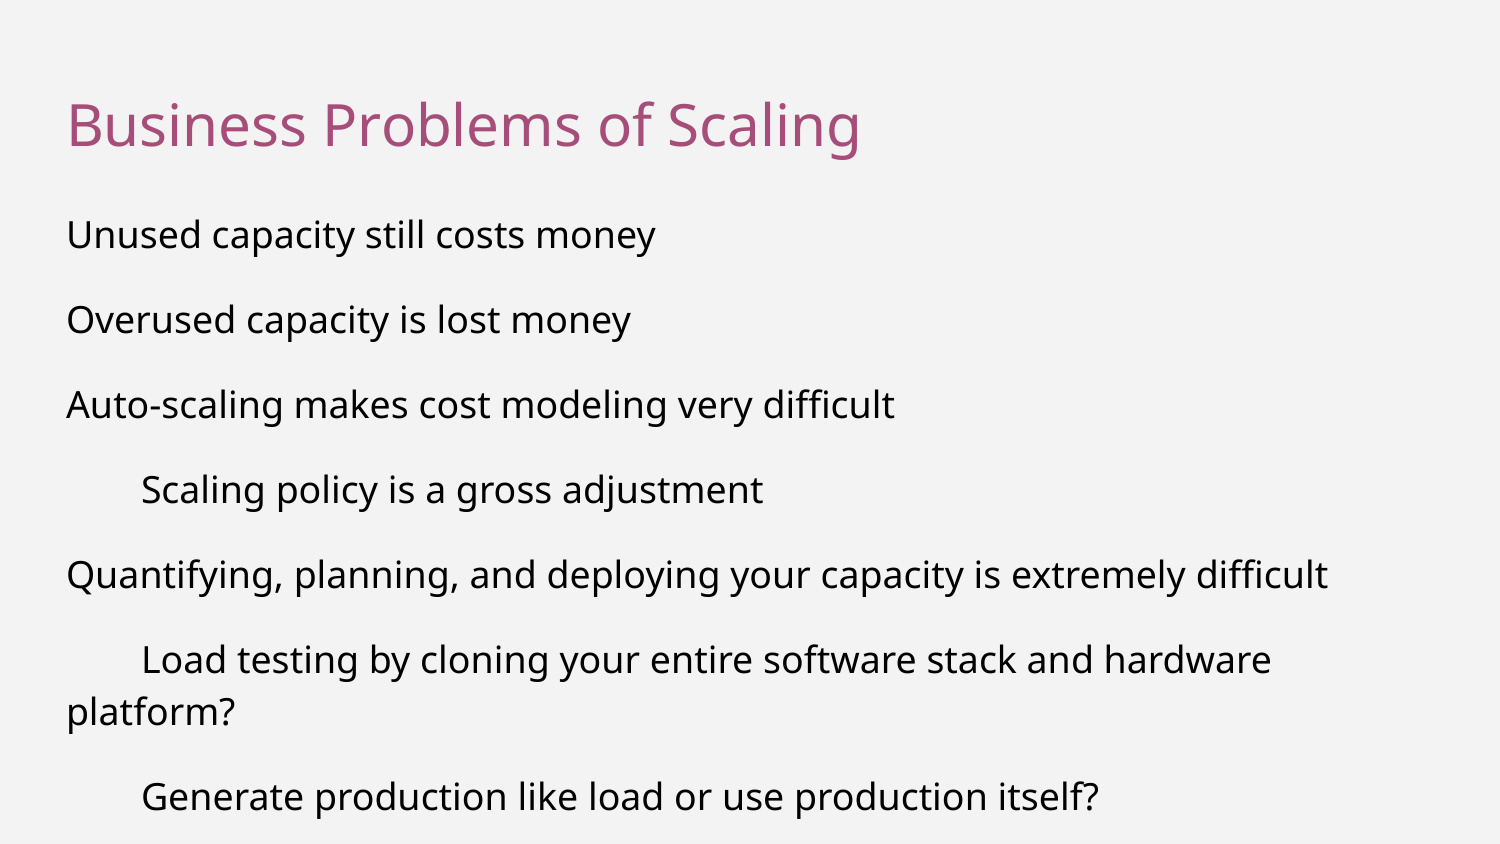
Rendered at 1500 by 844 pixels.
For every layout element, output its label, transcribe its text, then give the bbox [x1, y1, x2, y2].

title Business Problems of Scaling [51, 72, 1449, 167]
list Unused capacity still costs money Overused capacity is lost money Auto-scaling makes cost modeling very difficult Scaling policy is a gross adjustment Quantifying, planning, and deploying your capacity is extremely difficult Load testing by cloning your entire software stack and hardware platform? Generate production like load or use production itself? [51, 189, 1449, 750]
